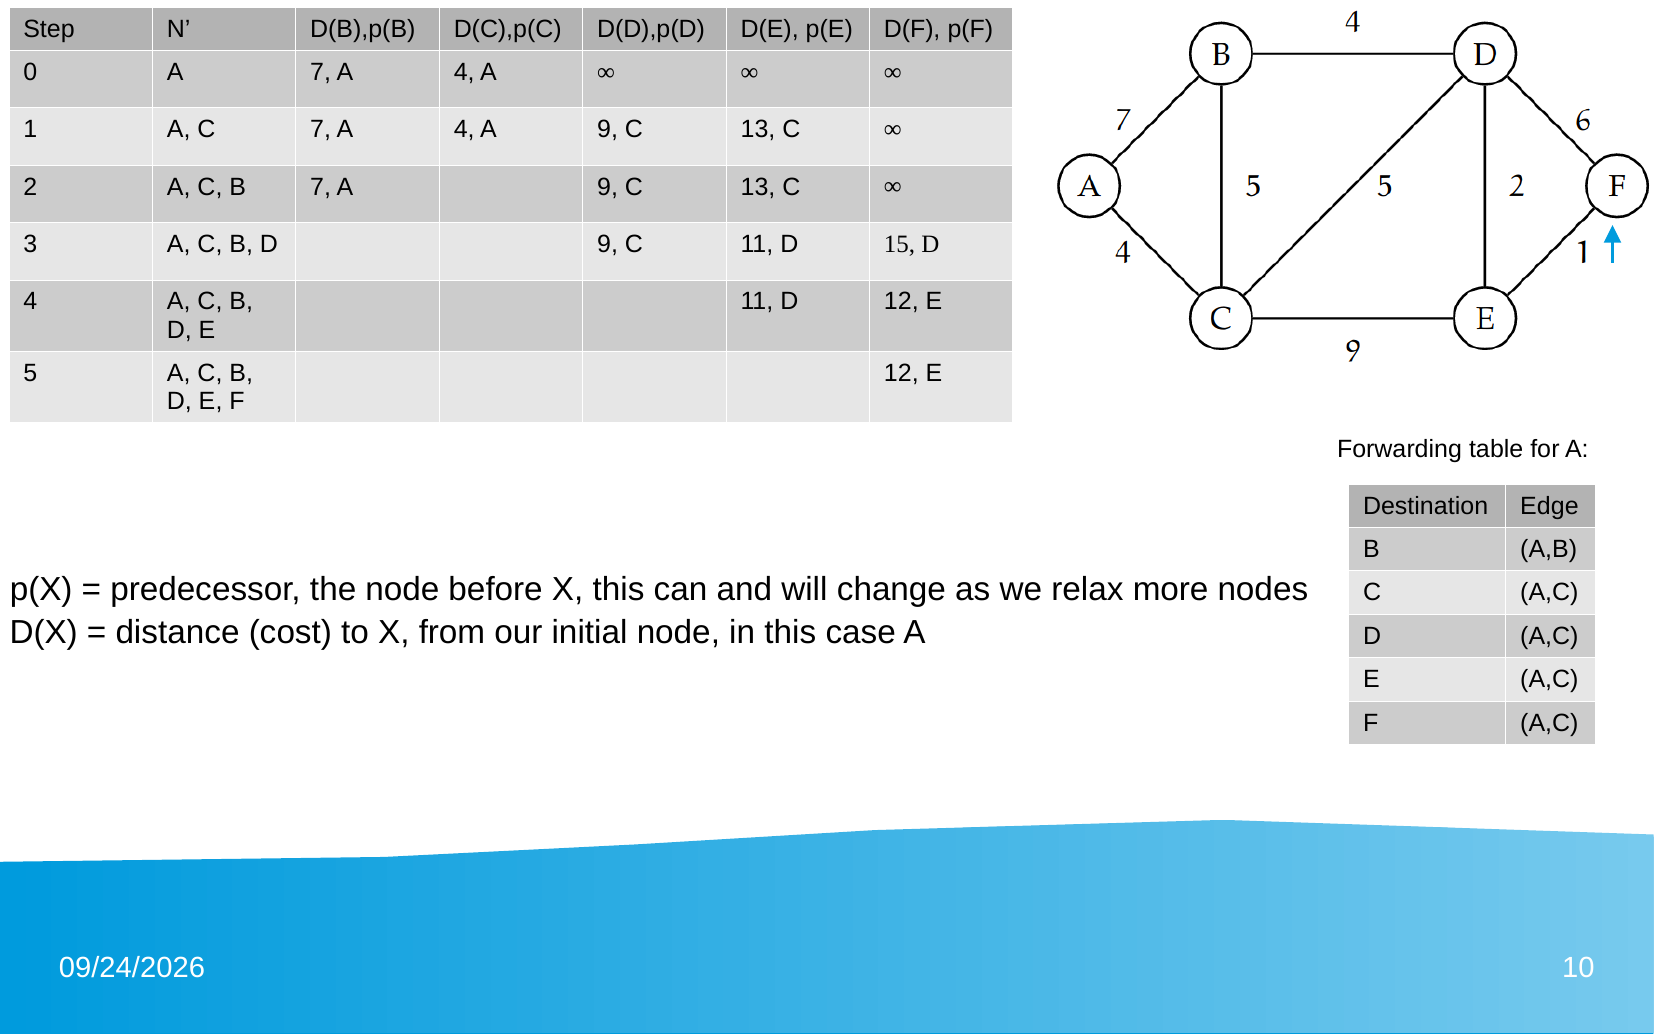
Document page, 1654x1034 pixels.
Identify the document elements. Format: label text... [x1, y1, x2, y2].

table_cell C [1349, 571, 1505, 614]
table_header N’ [153, 8, 295, 50]
table_cell 2 [10, 166, 152, 222]
table_cell A, C, B, D [153, 223, 295, 280]
table_cell [440, 166, 582, 222]
table_cell ∞ [870, 166, 1012, 222]
table_cell 12, E [870, 352, 1012, 422]
table_cell E [1349, 658, 1505, 701]
table_cell 9, C [583, 223, 726, 280]
table_cell (A,C) [1506, 658, 1595, 701]
table_header D(E), p(E) [727, 8, 869, 50]
table_header D(C),p(C) [440, 8, 582, 50]
table_cell [583, 352, 726, 422]
table_header D(B),p(B) [296, 8, 439, 50]
table_header Step [10, 8, 152, 50]
table_cell (A,C) [1506, 615, 1595, 657]
table_header Edge [1506, 485, 1595, 527]
table_cell A, C, B [153, 166, 295, 222]
table_cell 9, C [583, 108, 726, 165]
table_cell 7, A [296, 166, 439, 222]
table_cell 1 [10, 108, 152, 165]
table_cell [296, 223, 439, 280]
table_cell 11, D [727, 281, 869, 351]
table_cell 3 [10, 223, 152, 280]
table_cell 7, A [296, 108, 439, 165]
table_cell 7, A [296, 51, 439, 107]
table_cell [440, 281, 582, 351]
table_cell [296, 281, 439, 351]
table_cell 13, C [727, 108, 869, 165]
table_cell ∞ [583, 51, 726, 107]
table_cell 0 [10, 51, 152, 107]
table_cell [296, 352, 439, 422]
table_cell D [1349, 615, 1505, 657]
table_cell 13, C [727, 166, 869, 222]
table_cell A, C, B, D, E [153, 281, 295, 351]
table_cell 9, C [583, 166, 726, 222]
table_cell ∞ [727, 51, 869, 107]
table_cell A, C [153, 108, 295, 165]
table_cell 5 [10, 352, 152, 422]
table_cell 4 [10, 281, 152, 351]
table_cell [440, 223, 582, 280]
table_cell (A,C) [1506, 571, 1595, 614]
table_cell 11, D [727, 223, 869, 280]
table_cell ∞ [870, 108, 1012, 165]
table_cell A, C, B, D, E, F [153, 352, 295, 422]
table_cell (A,C) [1506, 702, 1595, 744]
table_header D(D),p(D) [583, 8, 726, 50]
table_cell [583, 281, 726, 351]
table_header D(F), p(F) [870, 8, 1012, 50]
text_box D(X) = distance (cost) to X, from our initial node, in this case A [0, 615, 943, 659]
table_cell [440, 352, 582, 422]
table_cell 4, A [440, 51, 582, 107]
text_box Forwarding table for A: [1322, 426, 1613, 470]
table_cell B [1349, 528, 1505, 570]
text_box p(X) = predecessor, the node before X, this can and will change as we relax more nodes [0, 562, 1326, 615]
table_cell (A,B) [1506, 528, 1595, 570]
table_cell 4, A [440, 108, 582, 165]
table_cell [727, 352, 869, 422]
table_cell ∞ [870, 51, 1012, 107]
table_cell F [1349, 702, 1505, 744]
table_cell 15, D [870, 223, 1012, 280]
table_header Destination [1349, 485, 1505, 527]
picture [1050, 0, 1654, 376]
table_cell A [153, 51, 295, 107]
table_cell 12, E [870, 281, 1012, 351]
